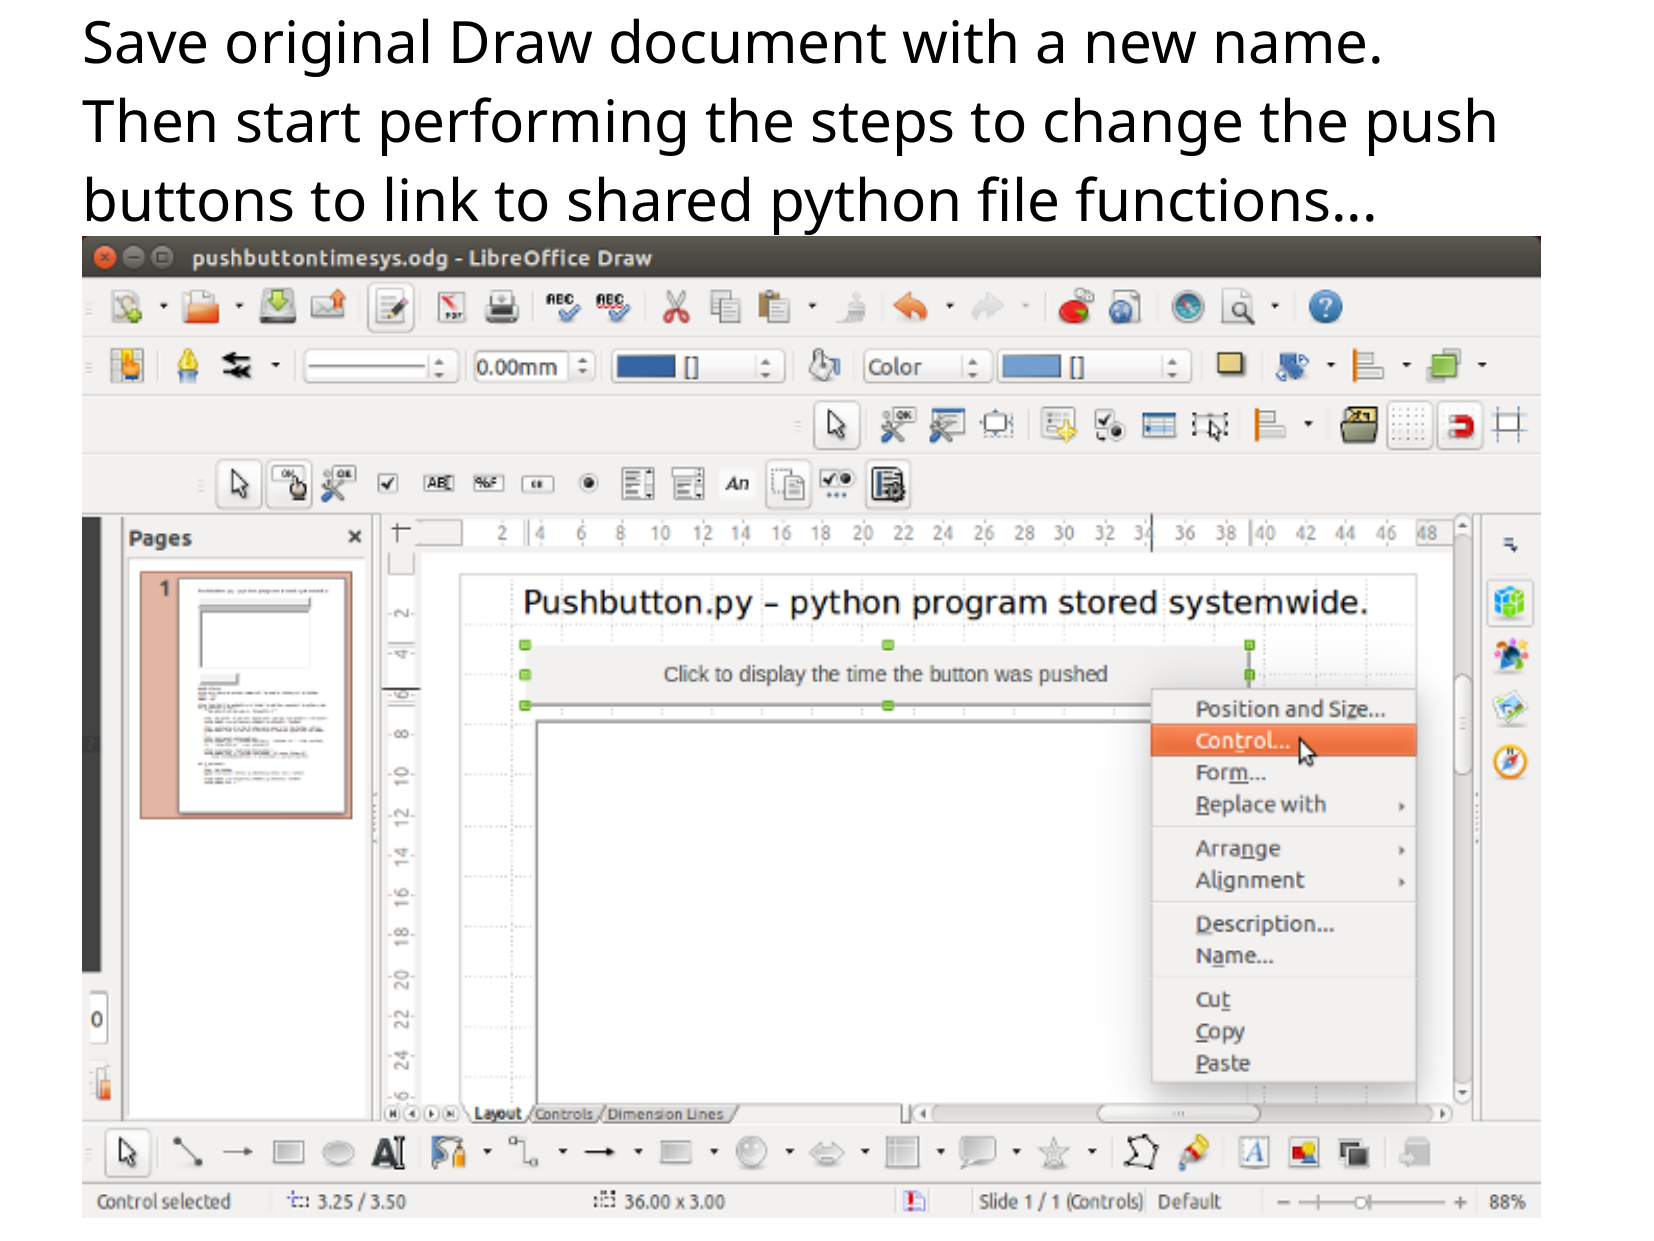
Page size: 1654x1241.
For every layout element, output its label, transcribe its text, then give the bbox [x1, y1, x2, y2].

title Save original Draw document with a new name. Then start performing the steps to change the push buttons to link to shared python file functions... [82, 23, 1571, 217]
picture [82, 236, 1541, 1218]
